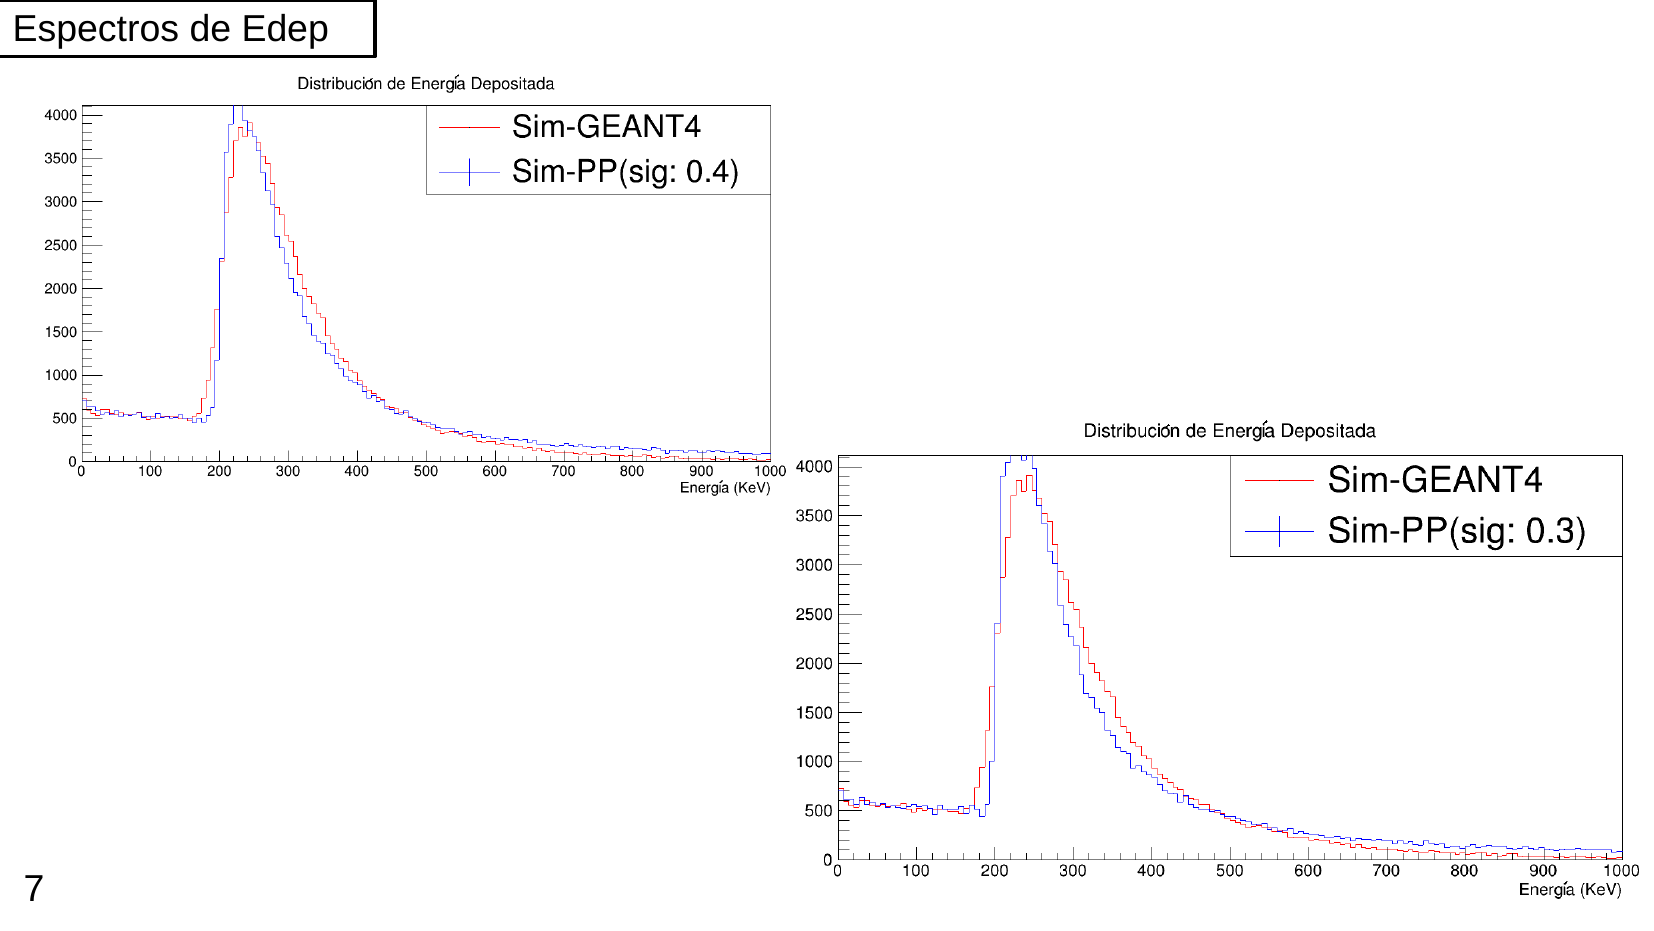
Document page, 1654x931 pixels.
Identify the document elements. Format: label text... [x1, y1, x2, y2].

picture [37, 74, 1642, 901]
text_box <number> [8, 860, 638, 931]
text_box Espectros de Edep [0, 0, 376, 57]
